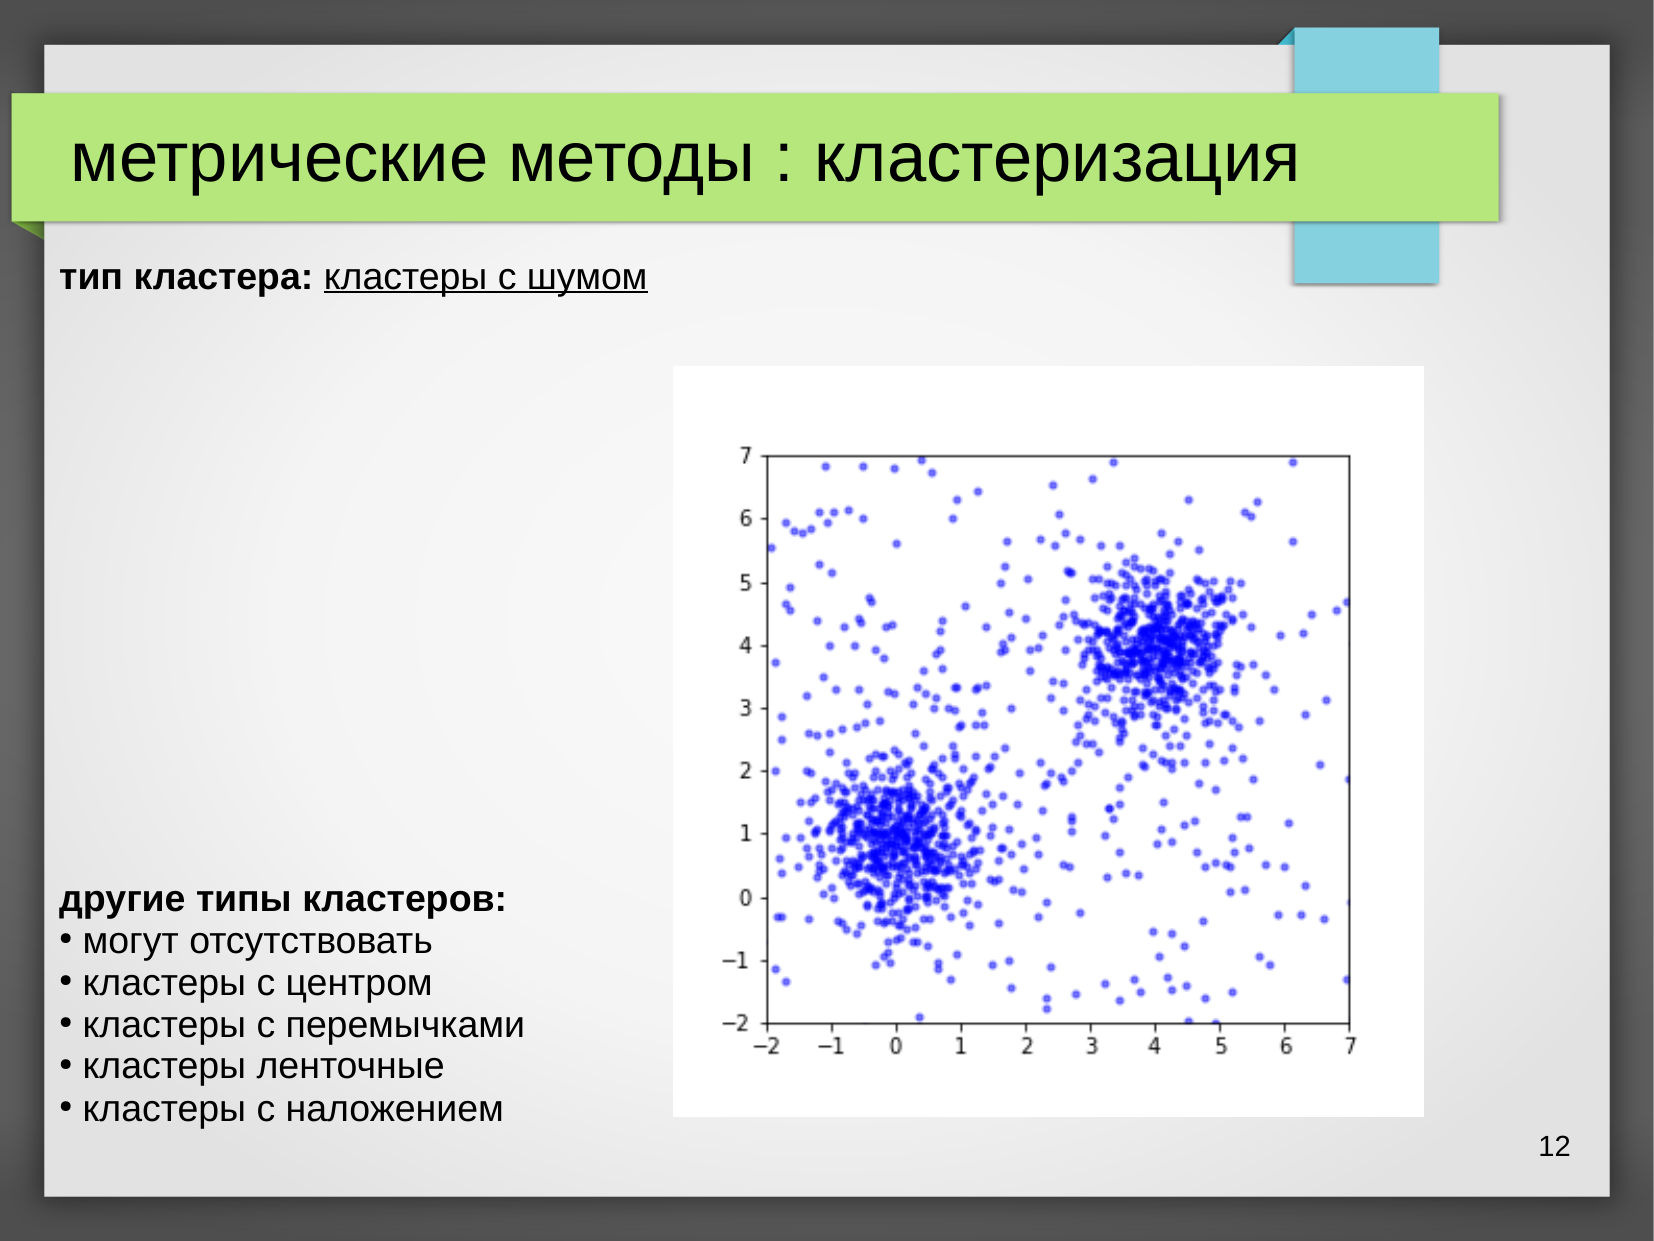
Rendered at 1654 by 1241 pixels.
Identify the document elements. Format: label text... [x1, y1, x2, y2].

picture [0, 0, 1654, 1241]
subtitle тип кластера: кластеры с шумом [59, 209, 910, 343]
title метрические методы : кластеризация [70, 117, 1382, 197]
text_box другие типы кластеров: могут отсутствовать кластеры с центром кластеры с перемычками кластеры ленточные кластеры с наложением [59, 874, 591, 1175]
